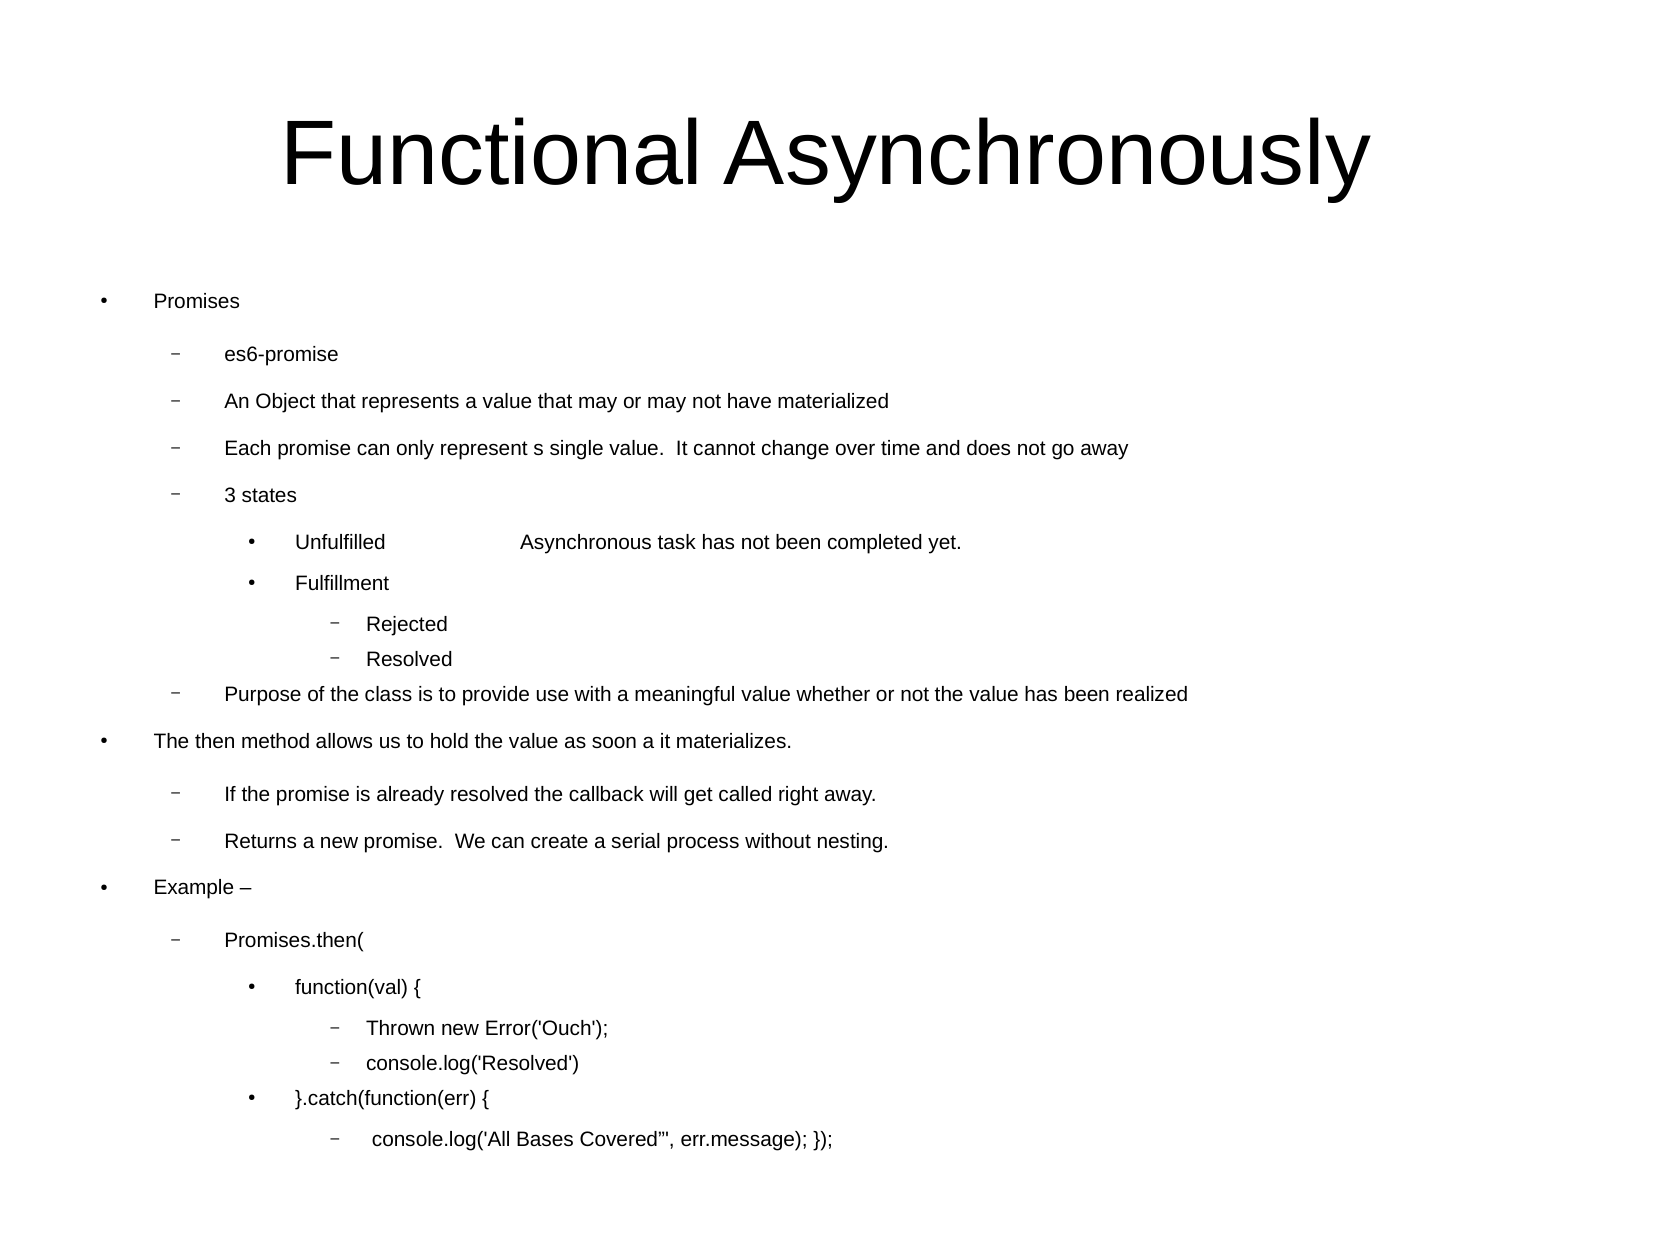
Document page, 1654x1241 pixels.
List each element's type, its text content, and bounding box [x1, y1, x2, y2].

title Functional Asynchronously [82, 49, 1571, 257]
list Promises es6-promise An Object that represents a value that may or may not have materialized Each promise can only represent s single value. It cannot change over time and does not go away 3 states Unfulfilled Asynchronous task has not been completed yet. Fulfillment Rejected Resolved Purpose of the class is to provide use with a meaningful value whether or not the value has been realized The then method allows us to hold the value as soon a it materializes. If the promise is already resolved the callback will get called right away. Returns a new promise. We can create a serial process without nesting. Example – Promises.then( function(val) { Thrown new Error('Ouch'); console.log('Resolved') }.catch(function(err) { console.log('All Bases Covered”', err.message); }); [82, 290, 1571, 1216]
